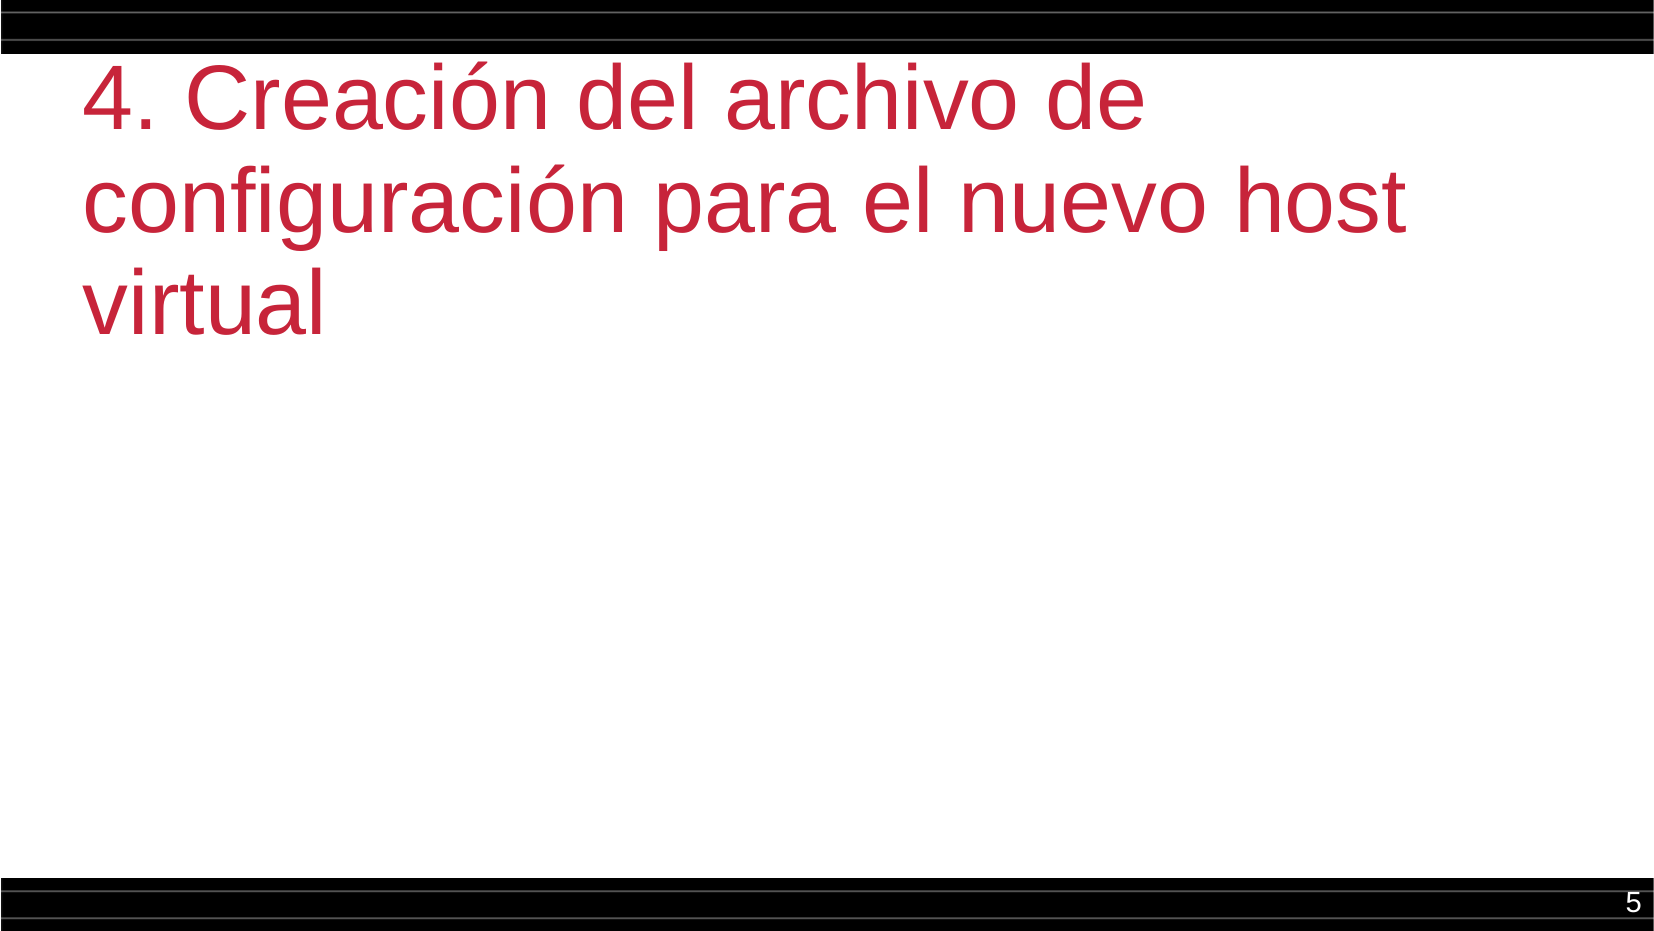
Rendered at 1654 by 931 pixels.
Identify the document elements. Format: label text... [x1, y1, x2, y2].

picture [1, 0, 1654, 54]
picture [1, 878, 1654, 931]
title 4. Creación del archivo de configuración para el nuevo host virtual [82, 46, 1571, 355]
